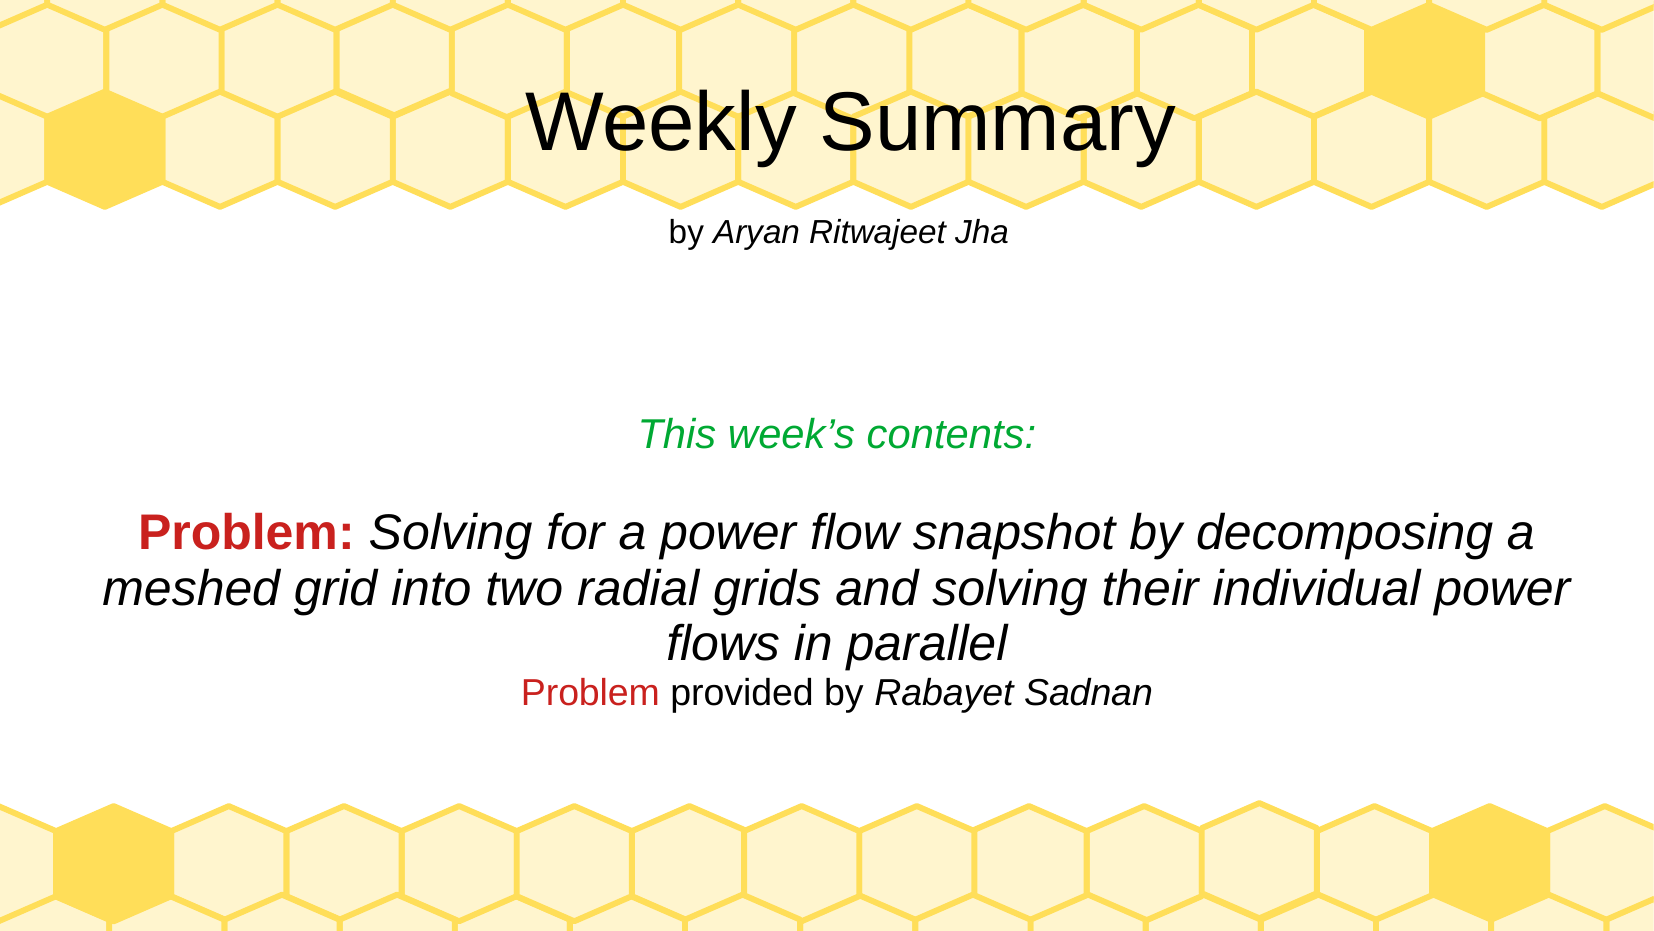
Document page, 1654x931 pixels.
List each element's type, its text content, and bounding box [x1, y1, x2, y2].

title Weekly Summary by Aryan Ritwajeet Jha [112, 36, 1589, 300]
subtitle This week’s contents: Problem: Solving for a power flow snapshot by decomposing a meshed grid into two radial grids and solving their individual power flows in parallel Problem provided by Rabayet Sadnan [98, 292, 1576, 832]
